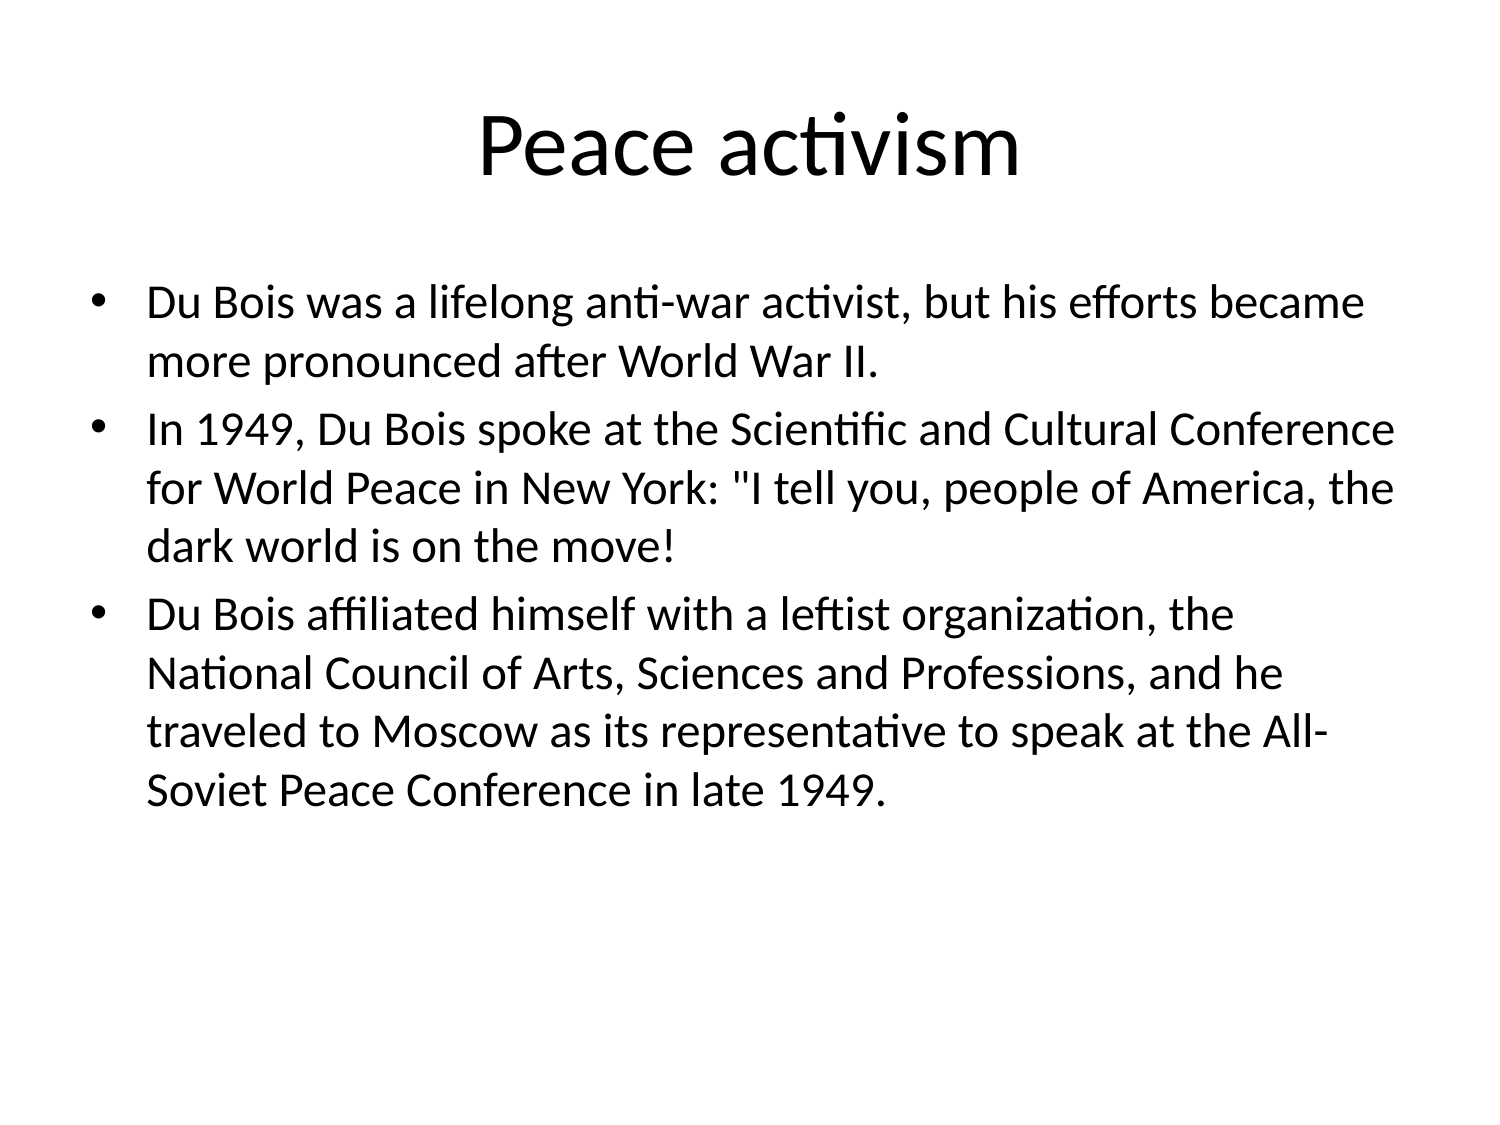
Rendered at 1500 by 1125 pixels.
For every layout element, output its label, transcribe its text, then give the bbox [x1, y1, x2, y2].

list Du Bois was a lifelong anti-war activist, but his efforts became more pronounced after World War II. In 1949, Du Bois spoke at the Scientific and Cultural Conference for World Peace in New York: "I tell you, people of America, the dark world is on the move! Du Bois affiliated himself with a leftist organization, the National Council of Arts, Sciences and Professions, and he traveled to Moscow as its representative to speak at the All-Soviet Peace Conference in late 1949. [75, 262, 1425, 1005]
title Peace activism [75, 45, 1425, 233]
